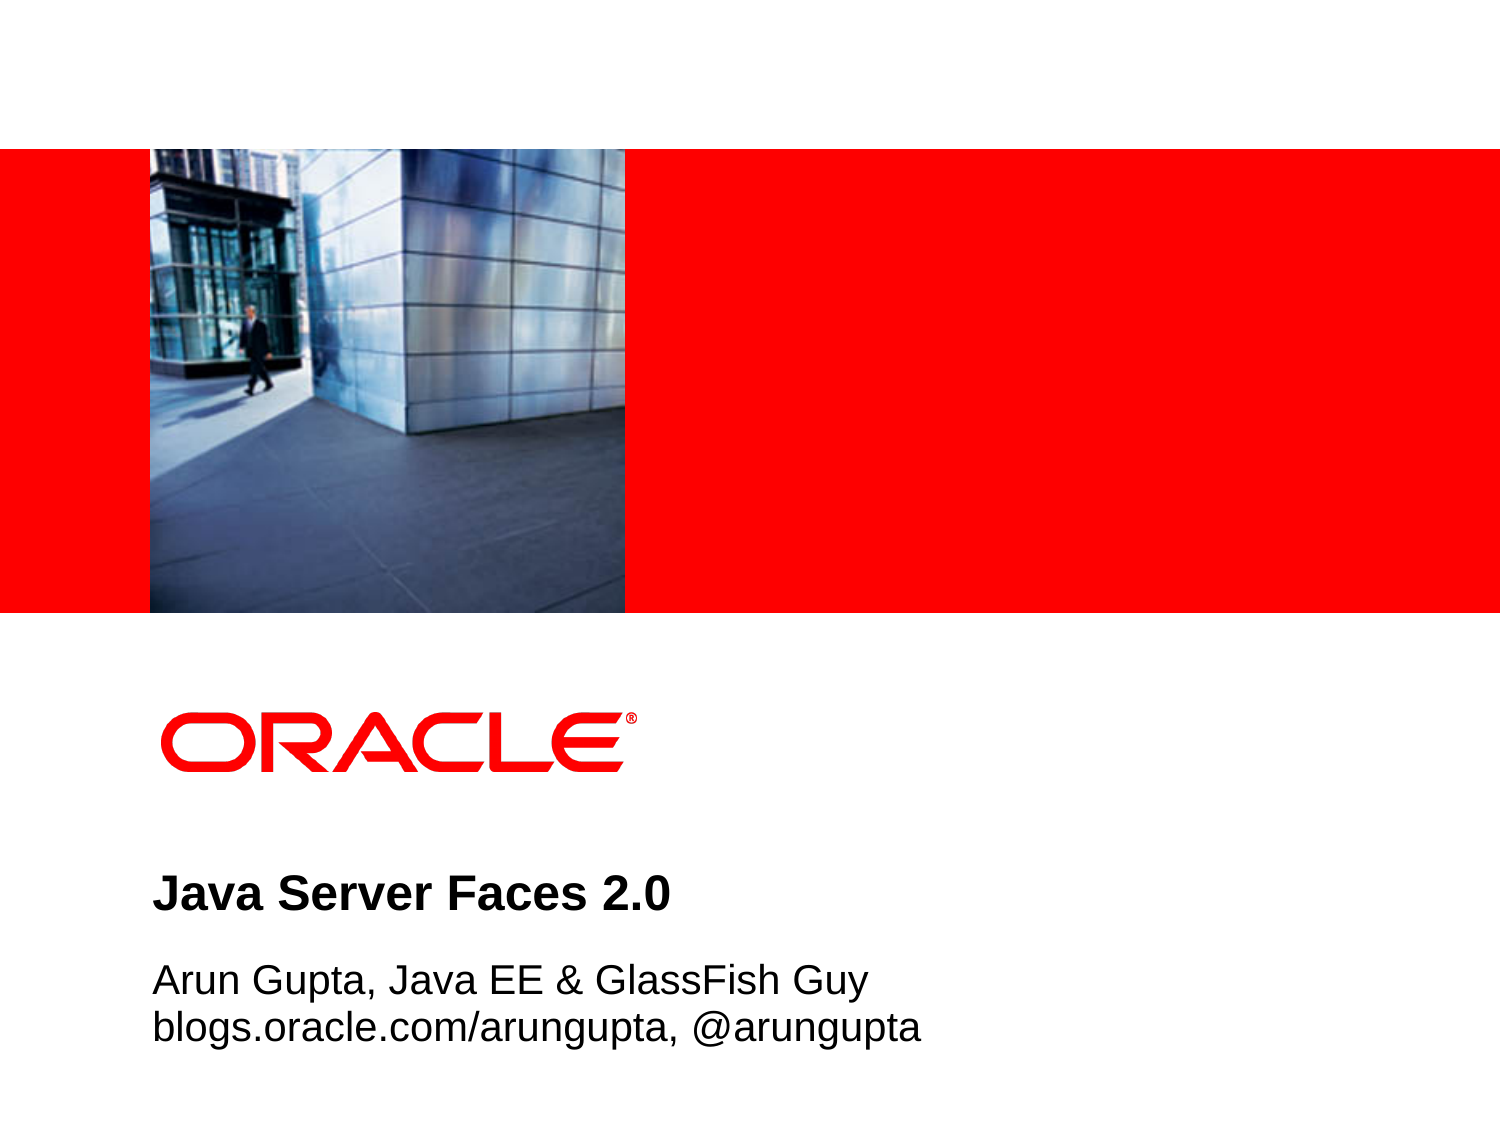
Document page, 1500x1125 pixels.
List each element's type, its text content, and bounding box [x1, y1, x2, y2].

title Java Server Faces 2.0 [137, 787, 1500, 929]
picture [0, 149, 1500, 613]
picture [161, 712, 637, 772]
subtitle Arun Gupta, Java EE & GlassFish Guy blogs.oracle.com/arungupta, @arungupta [137, 949, 1188, 1075]
